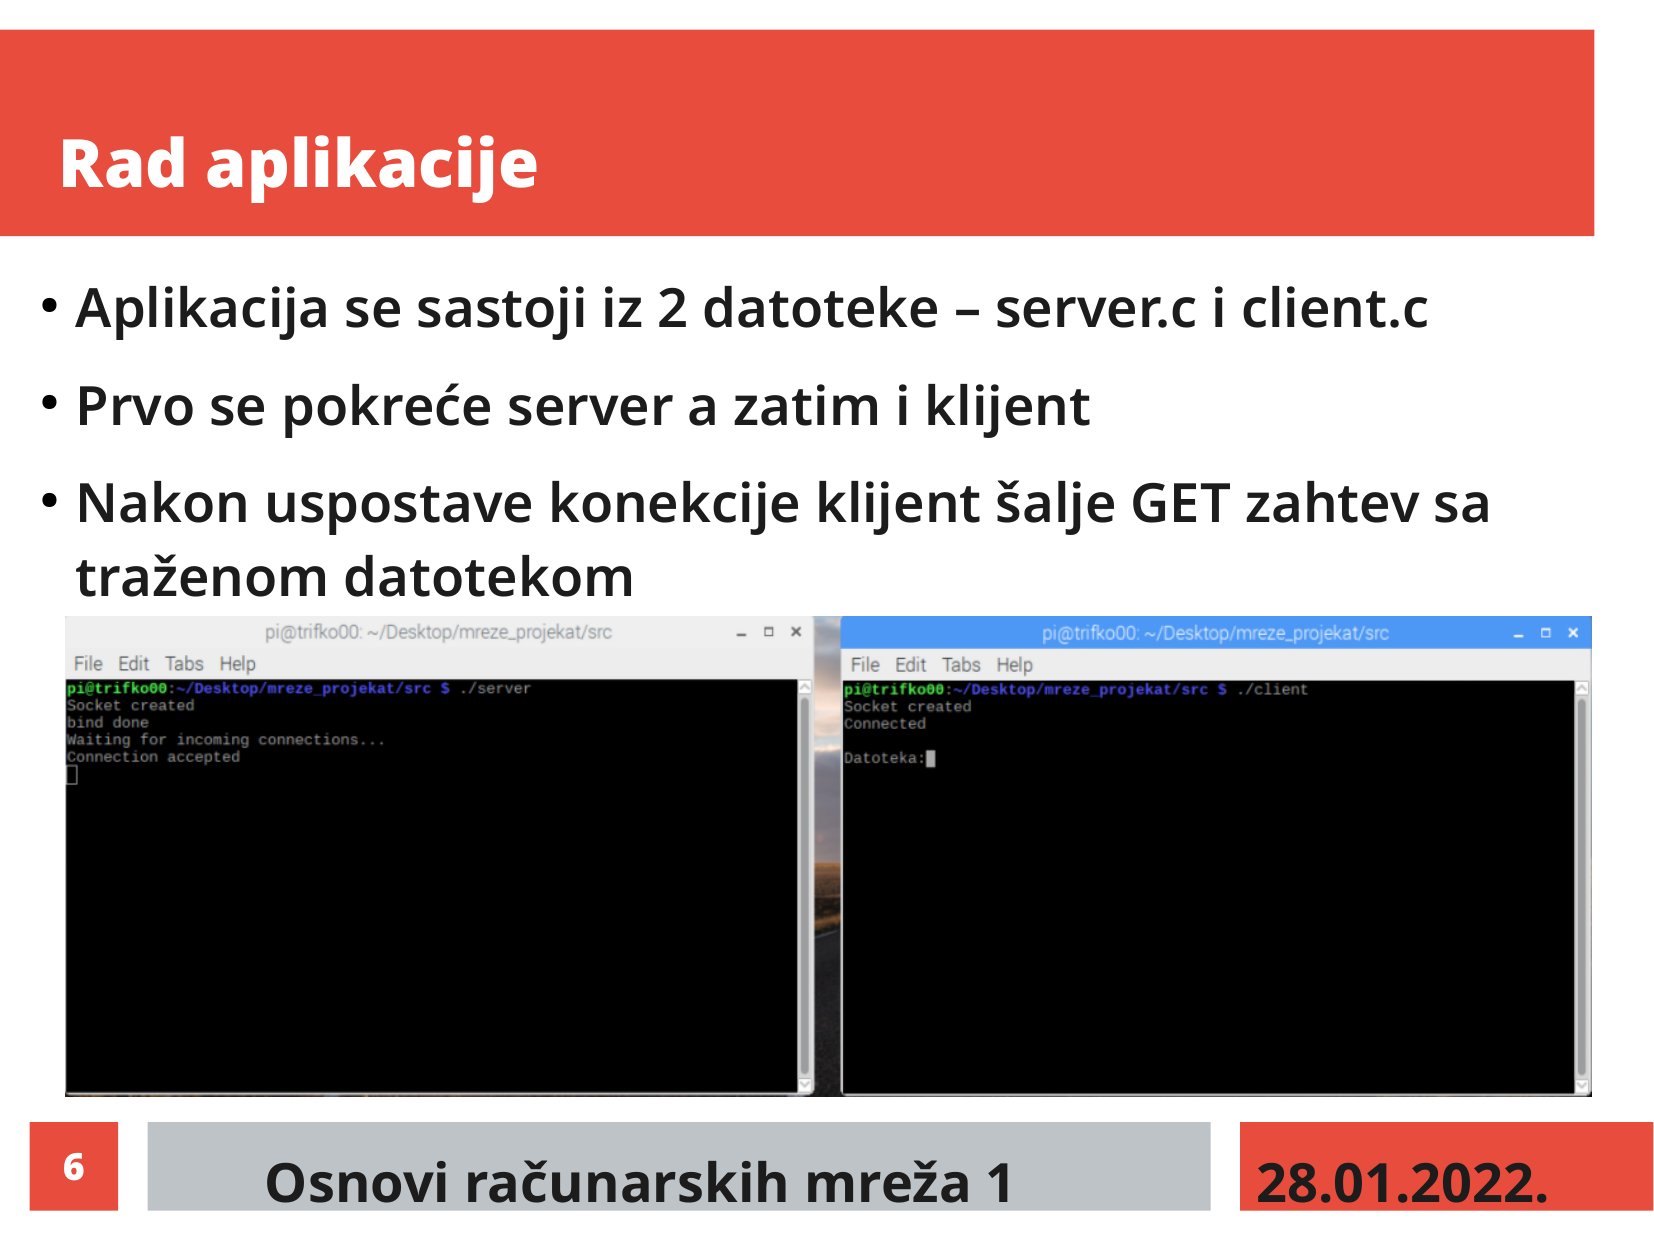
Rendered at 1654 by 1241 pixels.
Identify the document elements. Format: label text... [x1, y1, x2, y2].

text_box 28.01.2022. [1256, 1144, 1634, 1220]
text_box Osnovi računarskih mreža 1 [265, 1144, 1132, 1205]
picture [65, 616, 1592, 1097]
title Rad aplikacije [59, 59, 1595, 207]
list Aplikacija se sastoji iz 2 datoteke – server.c i client.c Prvo se pokreće server a zatim i klijent Nakon uspostave konekcije klijent šalje GET zahtev sa traženom datotekom [40, 269, 1547, 1038]
